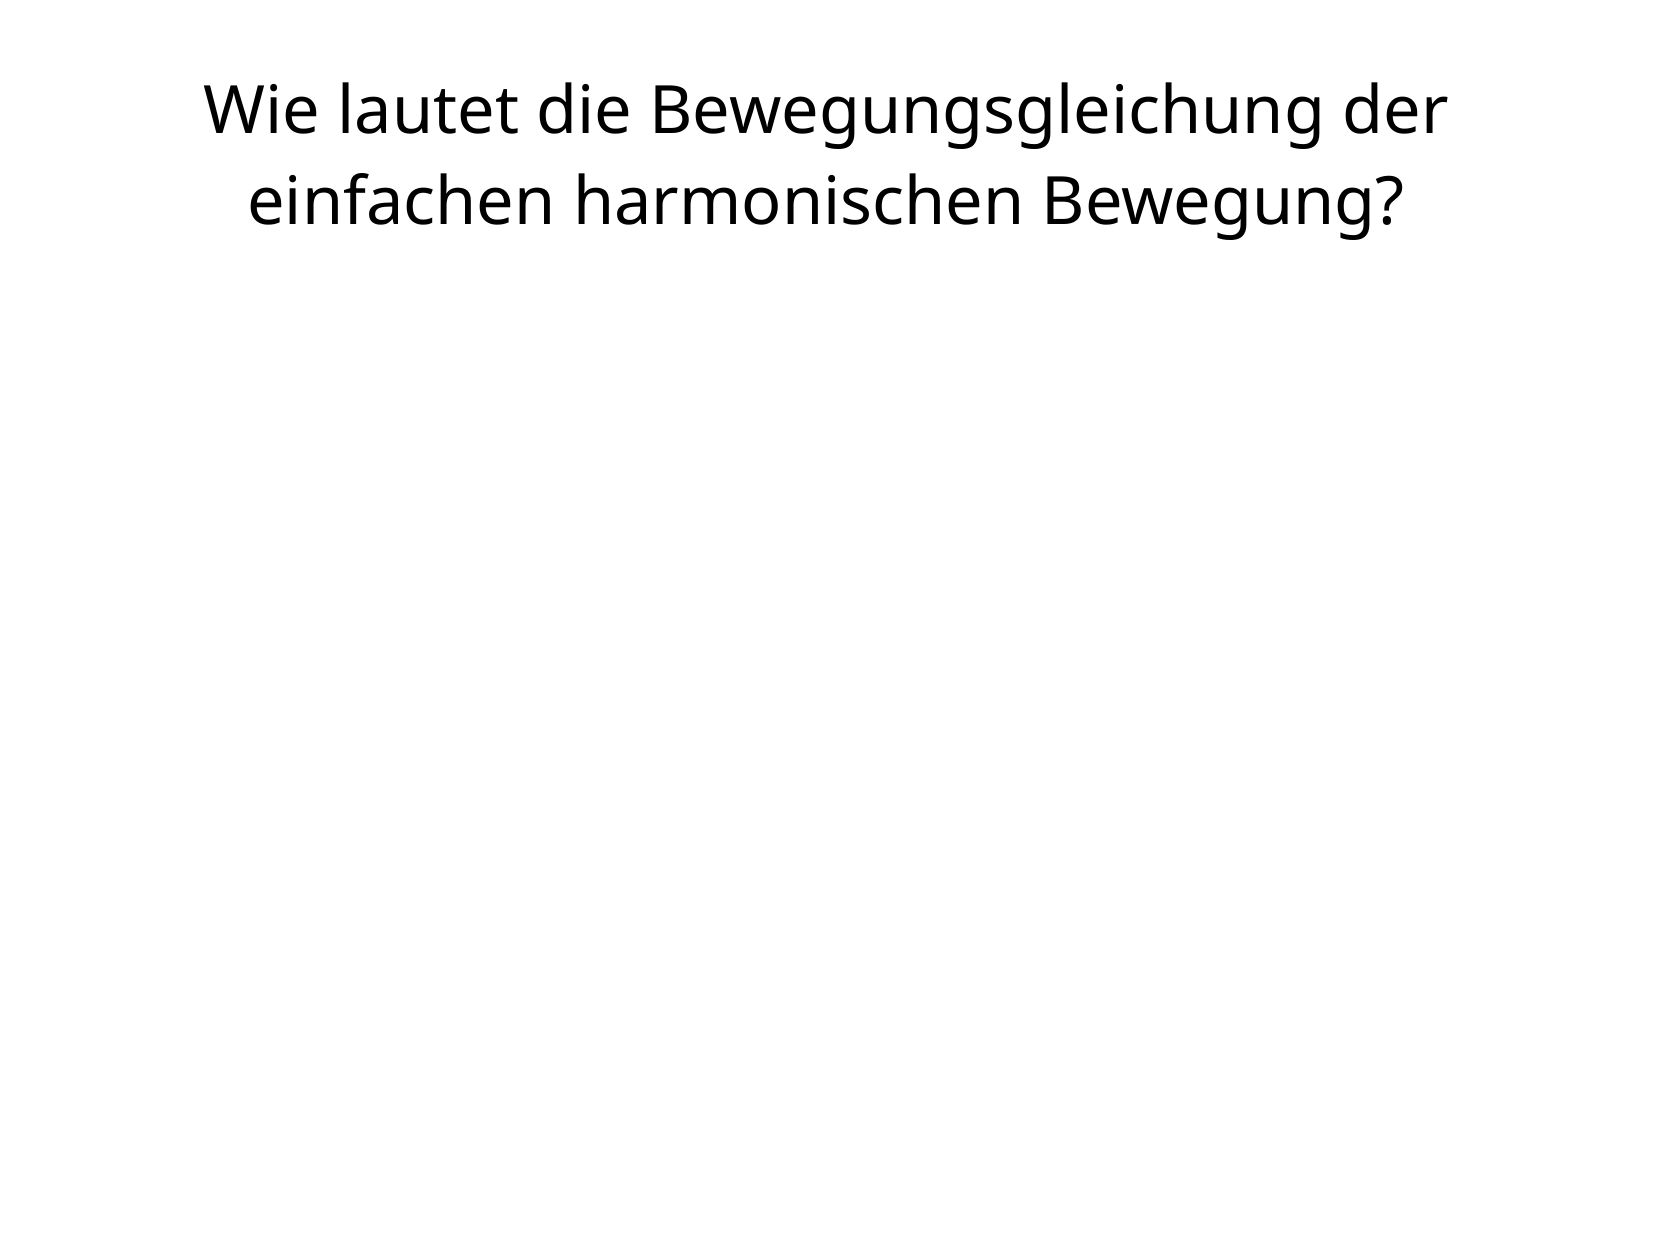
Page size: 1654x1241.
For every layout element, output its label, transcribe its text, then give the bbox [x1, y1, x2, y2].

title Wie lautet die Bewegungsgleichung der einfachen harmonischen Bewegung? [82, 49, 1571, 257]
